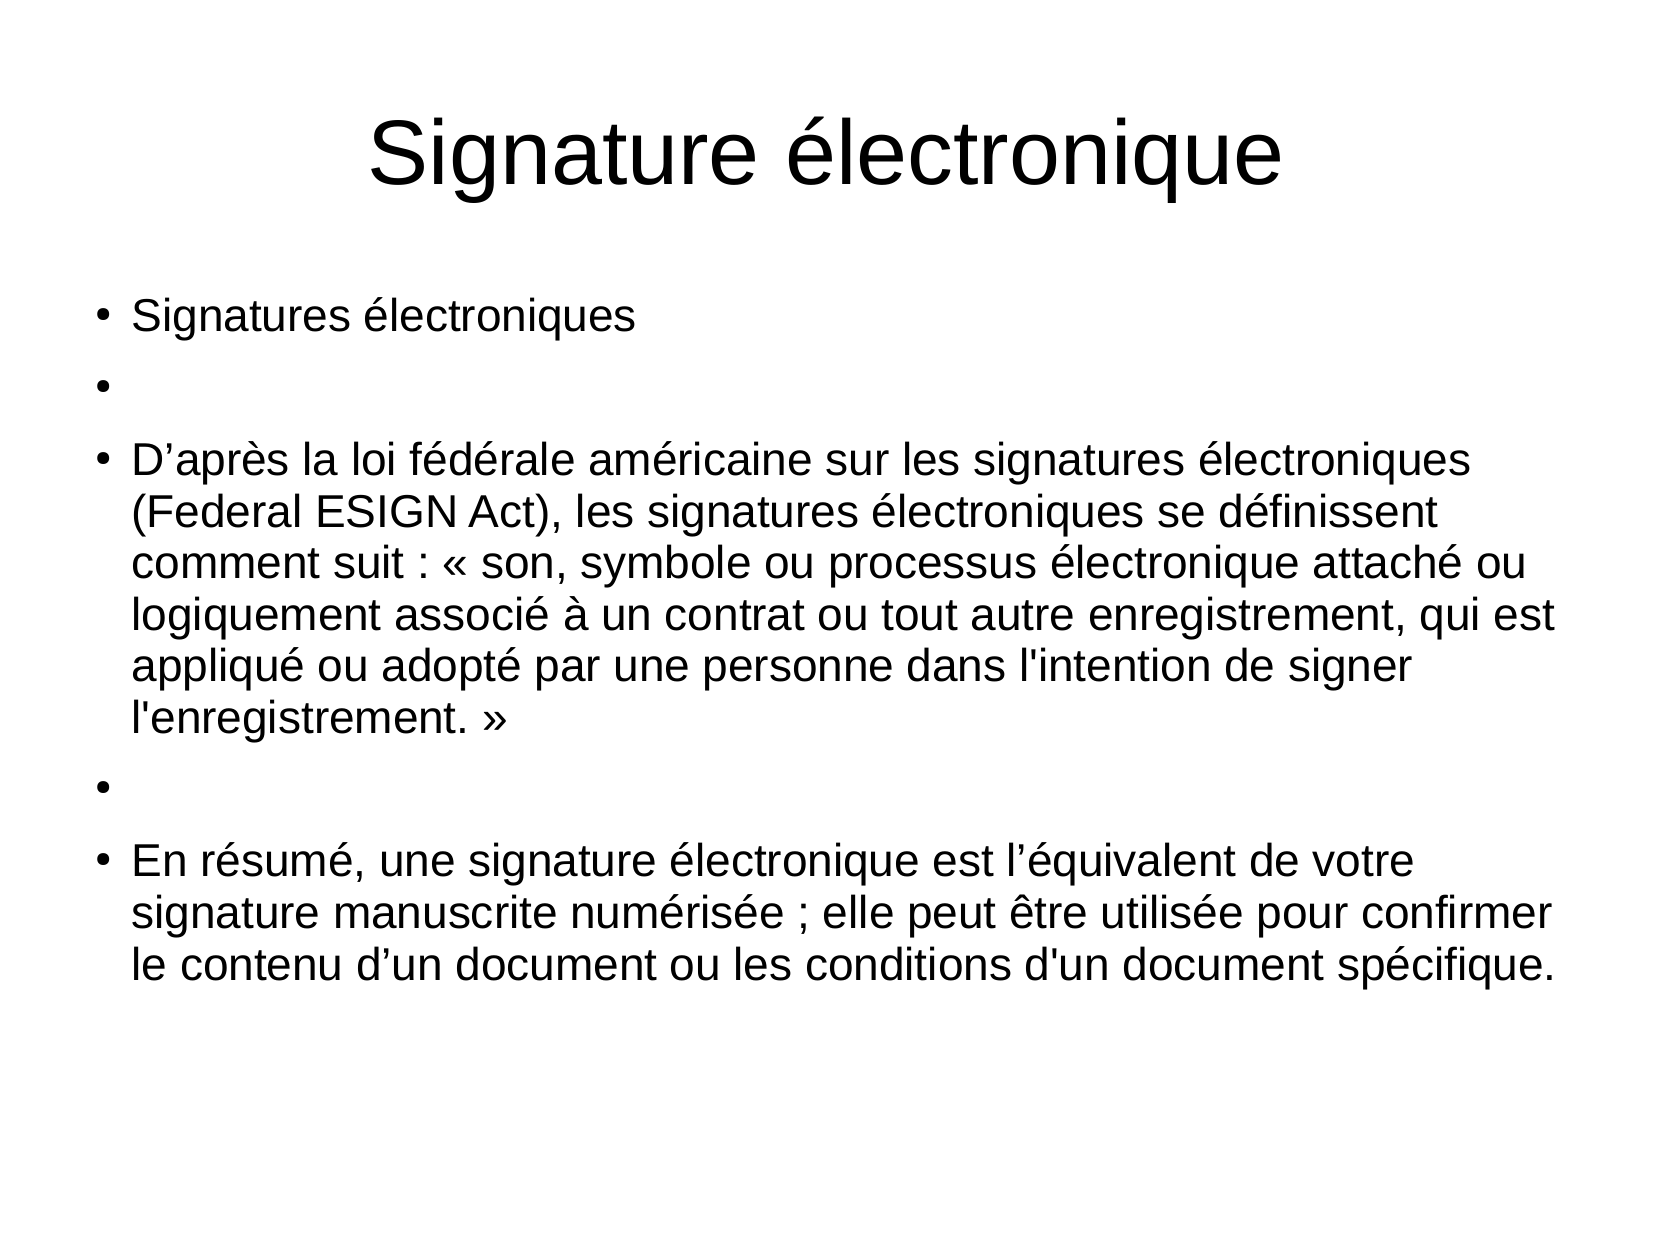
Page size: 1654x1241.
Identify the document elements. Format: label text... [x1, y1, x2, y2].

title Signature électronique [82, 49, 1571, 257]
list Signatures électroniques D’après la loi fédérale américaine sur les signatures électroniques (Federal ESIGN Act), les signatures électroniques se définissent comment suit : « son, symbole ou processus électronique attaché ou logiquement associé à un contrat ou tout autre enregistrement, qui est appliqué ou adopté par une personne dans l'intention de signer l'enregistrement. » En résumé, une signature électronique est l’équivalent de votre signature manuscrite numérisée ; elle peut être utilisée pour confirmer le contenu d’un document ou les conditions d'un document spécifique. [82, 290, 1571, 1010]
